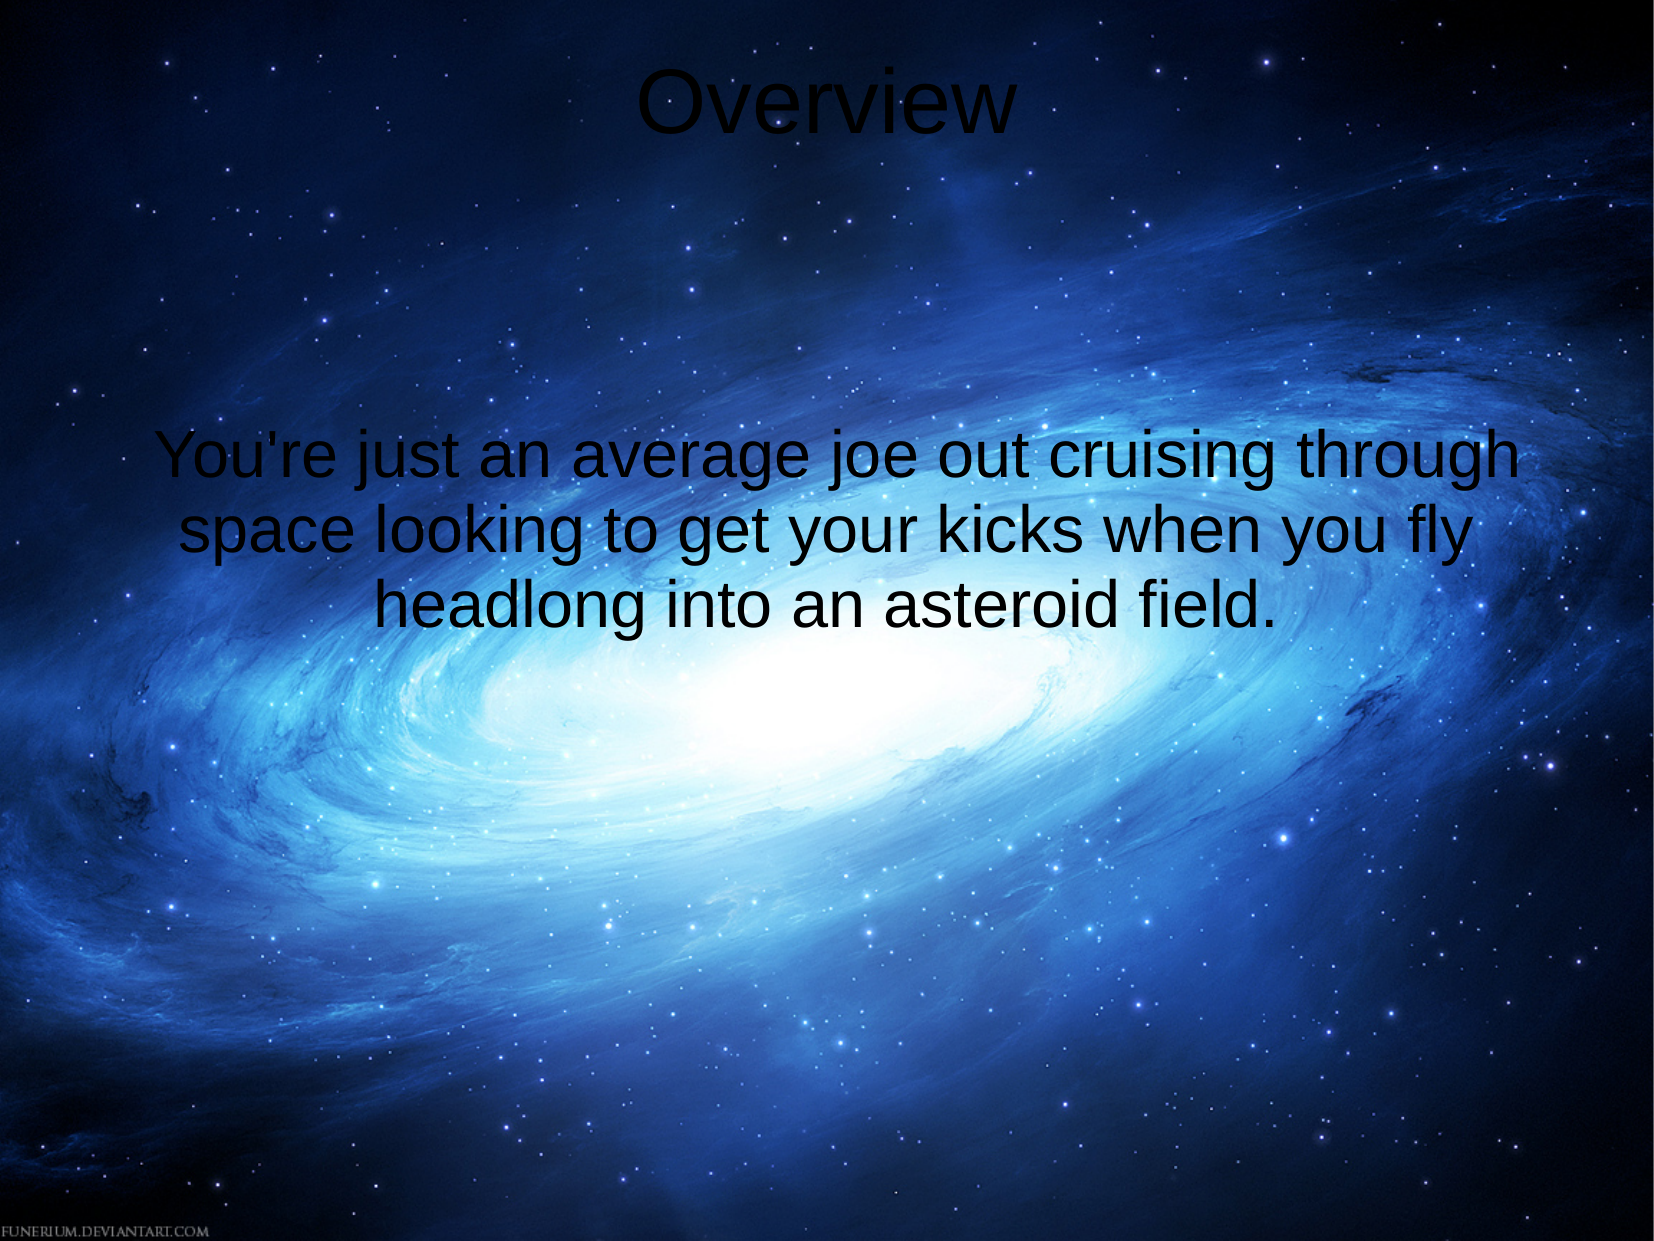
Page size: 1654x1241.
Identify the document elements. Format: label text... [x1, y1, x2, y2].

subtitle You're just an average joe out cruising through space looking to get your kicks when you fly headlong into an asteroid field. [82, 49, 1571, 1010]
picture [0, 0, 1654, 1241]
